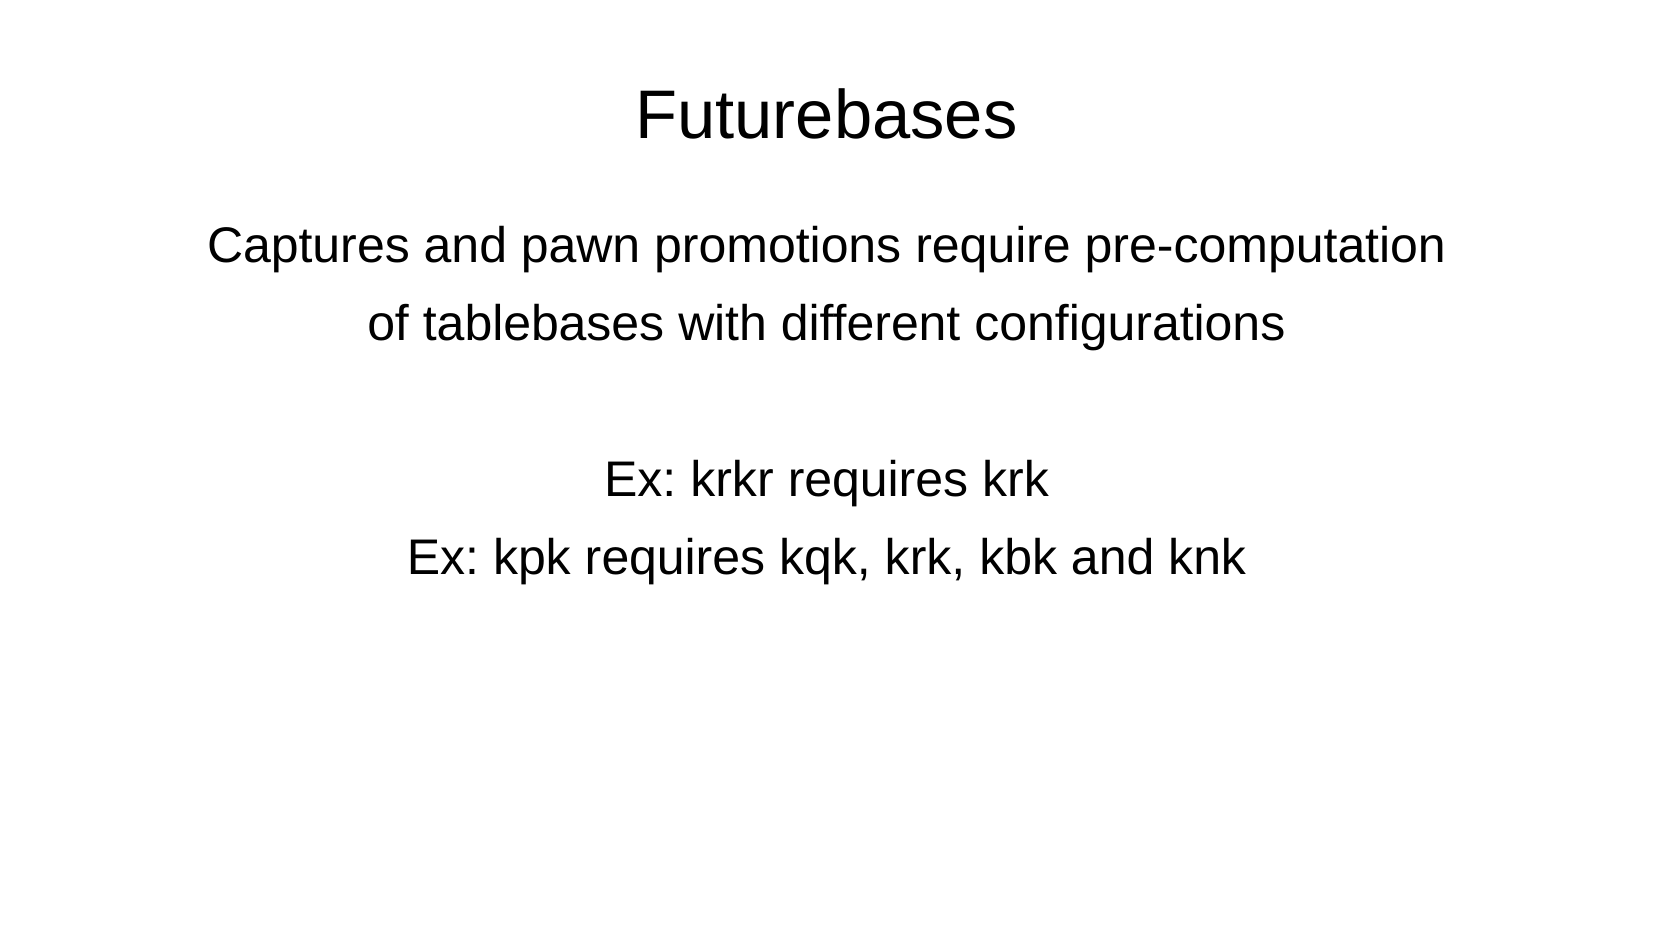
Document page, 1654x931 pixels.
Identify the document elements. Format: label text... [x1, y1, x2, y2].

title Futurebases [82, 37, 1571, 193]
list Captures and pawn promotions require pre-computation of tablebases with different configurations Ex: krkr requires krk Ex: kpk requires kqk, krk, kbk and knk [82, 217, 1571, 758]
